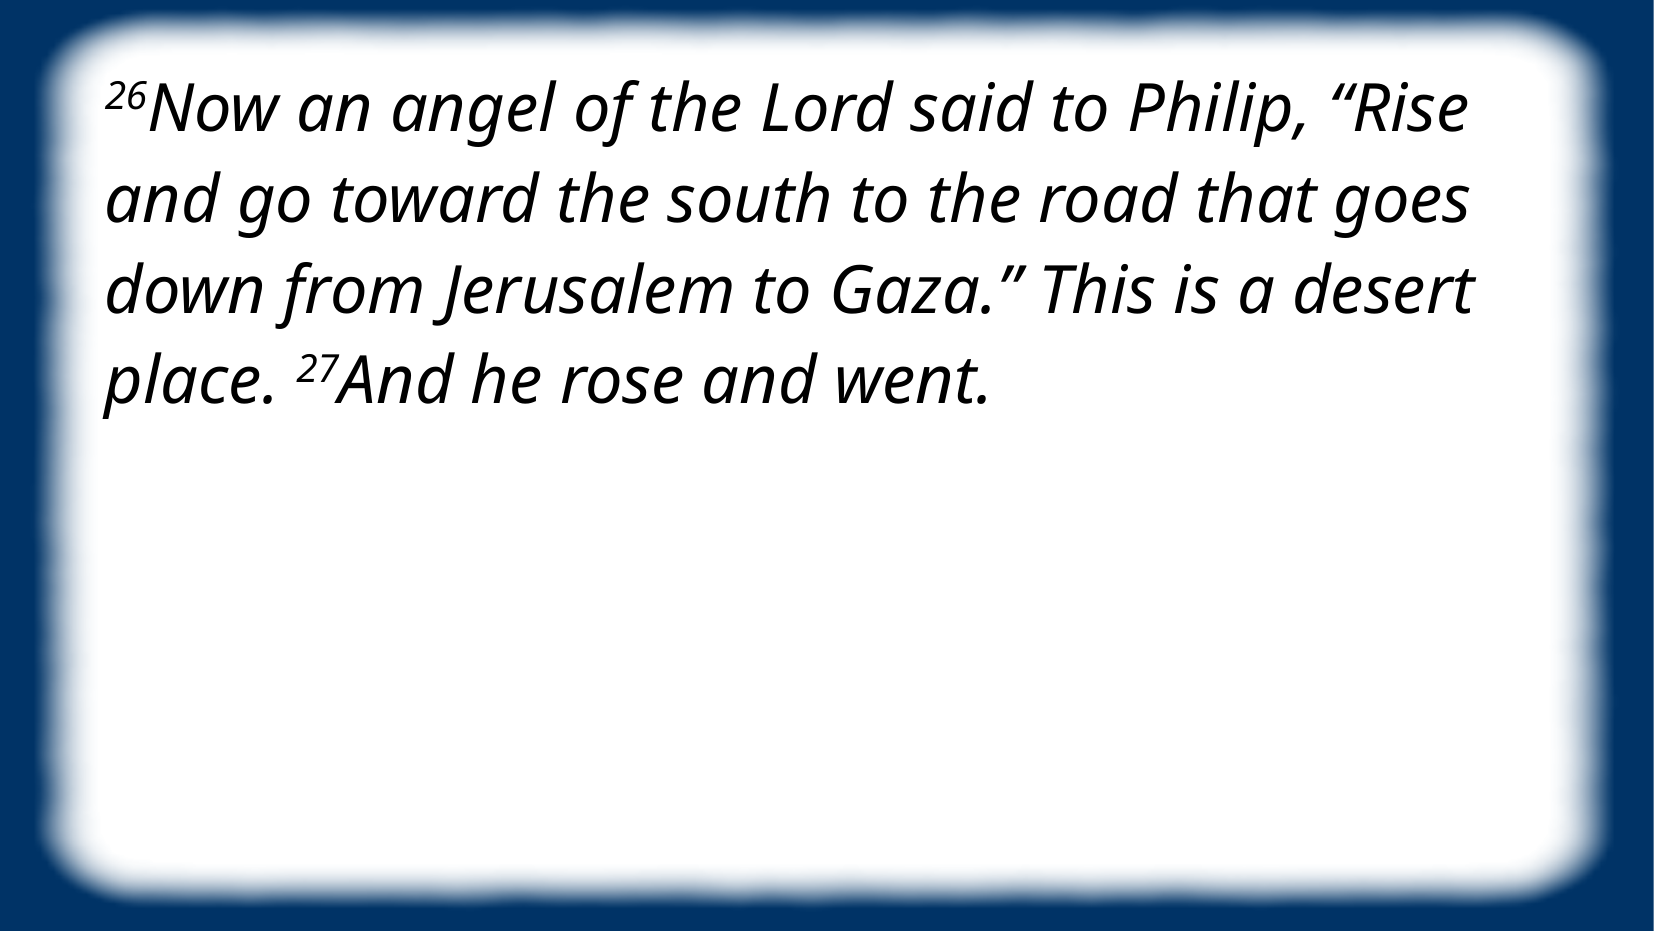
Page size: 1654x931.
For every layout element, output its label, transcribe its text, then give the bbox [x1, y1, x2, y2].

text_box 26Now an angel of the Lord said to Philip, “Rise and go toward the south to the road that goes down from Jerusalem to Gaza.” This is a desert place. 27And he rose and went. [90, 53, 1591, 423]
picture [0, 0, 1654, 931]
